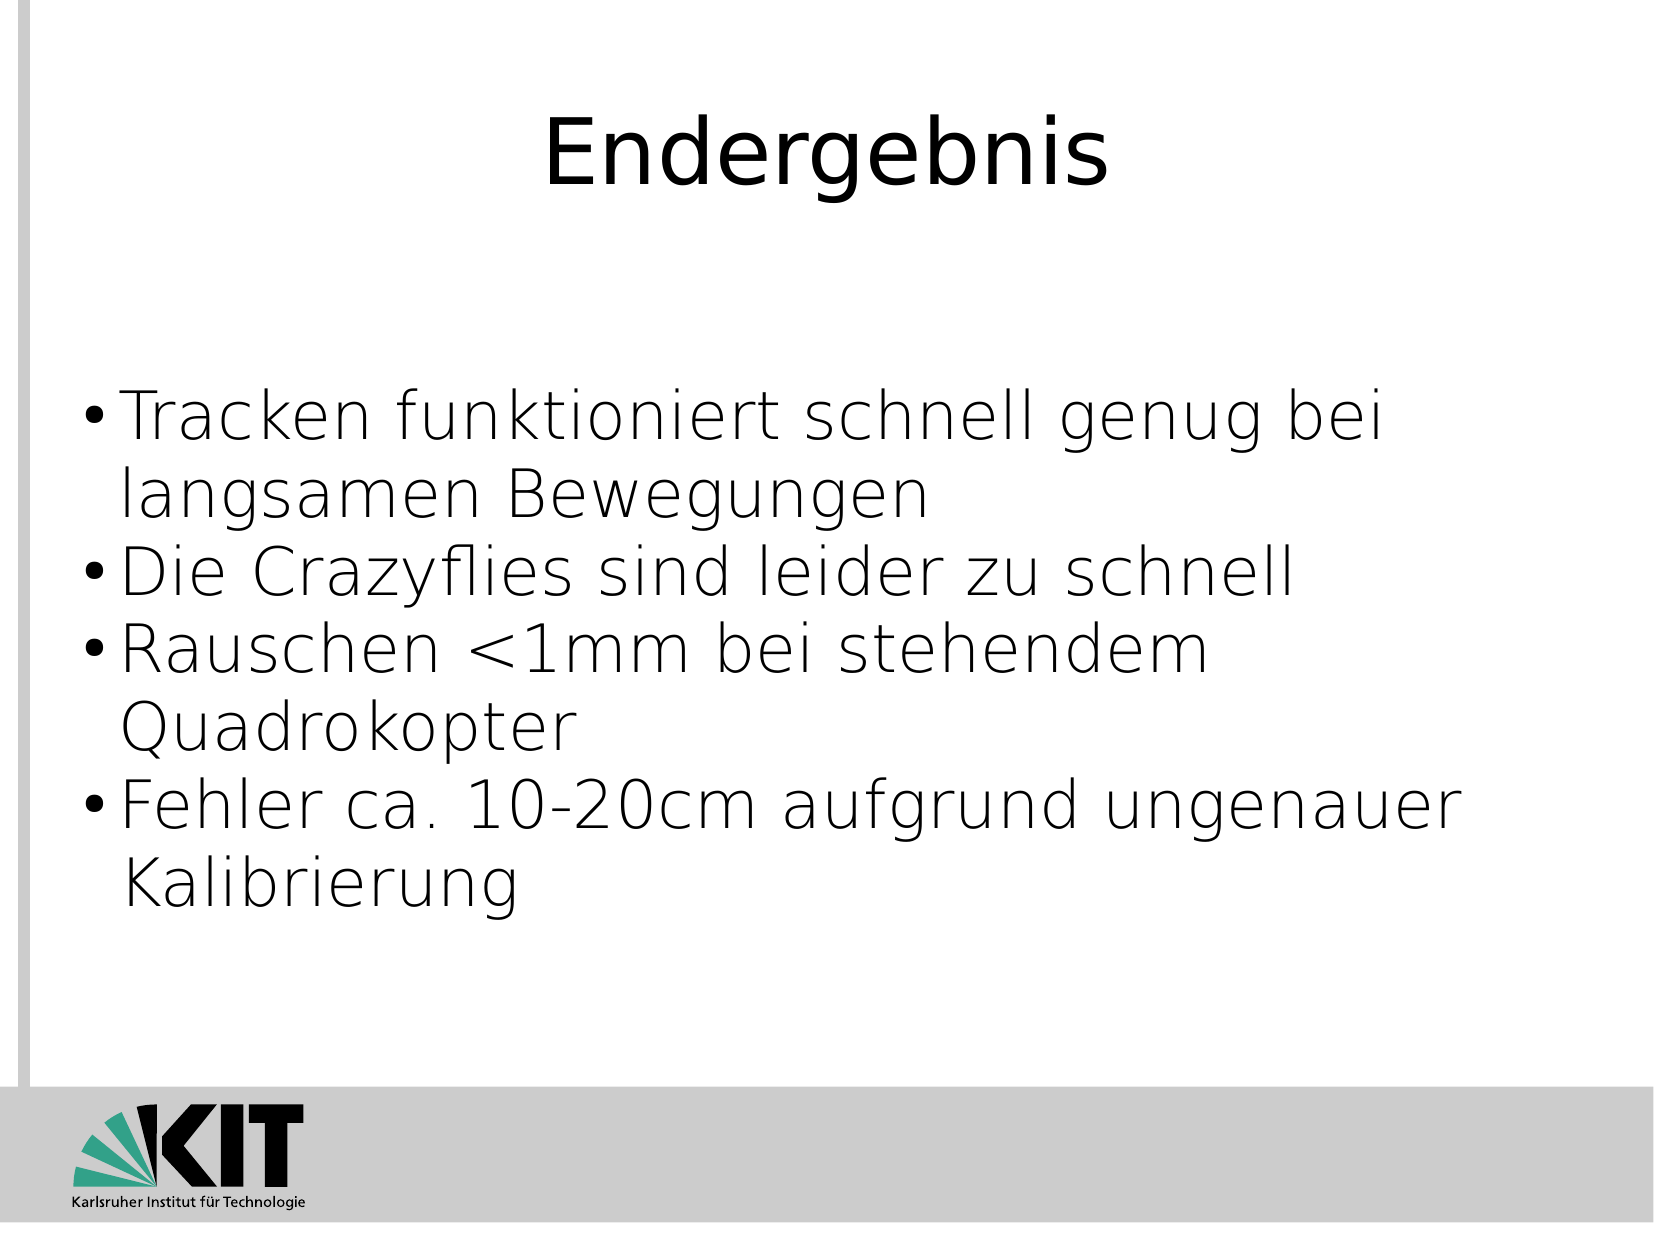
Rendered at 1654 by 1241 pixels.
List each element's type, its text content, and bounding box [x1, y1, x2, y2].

title Endergebnis [82, 49, 1571, 257]
text_box [0, 1086, 1654, 1223]
picture [70, 1098, 308, 1217]
subtitle Tracken funktioniert schnell genug bei langsamen Bewegungen Die Crazyflies sind leider zu schnell Rauschen <1mm bei stehendem Quadrokopter Fehler ca. 10-20cm aufgrund ungenauer Kalibrierung [82, 290, 1571, 1010]
